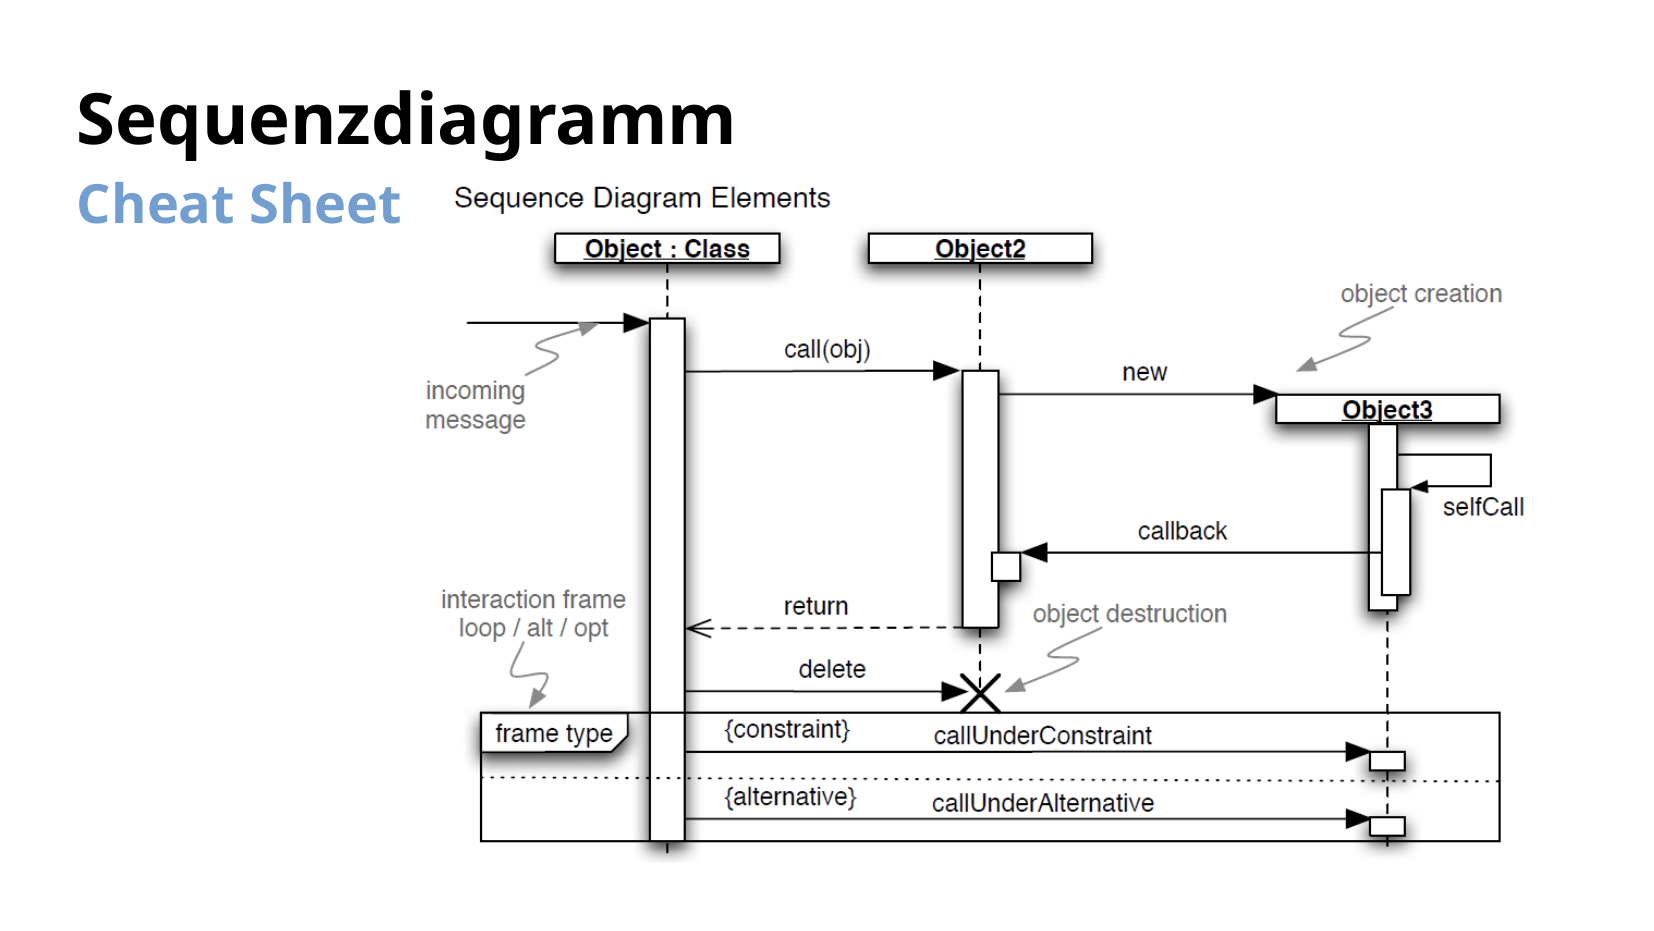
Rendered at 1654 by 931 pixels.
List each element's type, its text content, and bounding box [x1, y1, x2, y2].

title Sequenzdiagramm Cheat Sheet [76, 57, 1565, 251]
picture [419, 177, 1565, 863]
